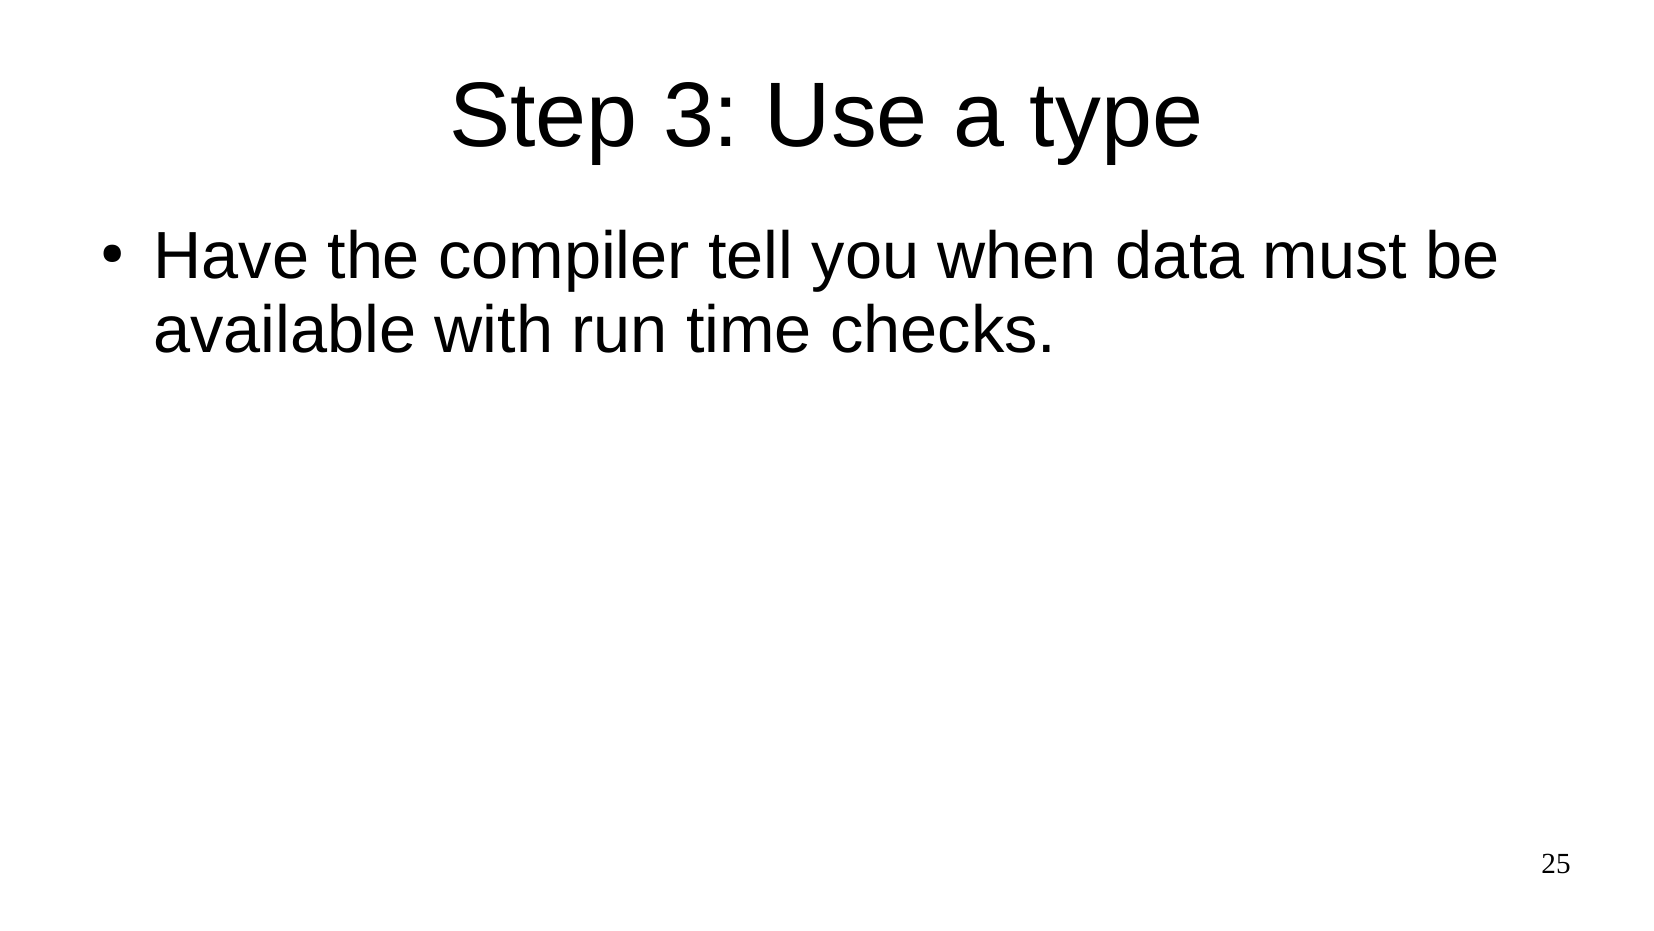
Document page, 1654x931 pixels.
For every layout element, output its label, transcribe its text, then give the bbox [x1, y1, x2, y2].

list Have the compiler tell you when data must be available with run time checks. [82, 217, 1571, 758]
title Step 3: Use a type [82, 37, 1571, 193]
